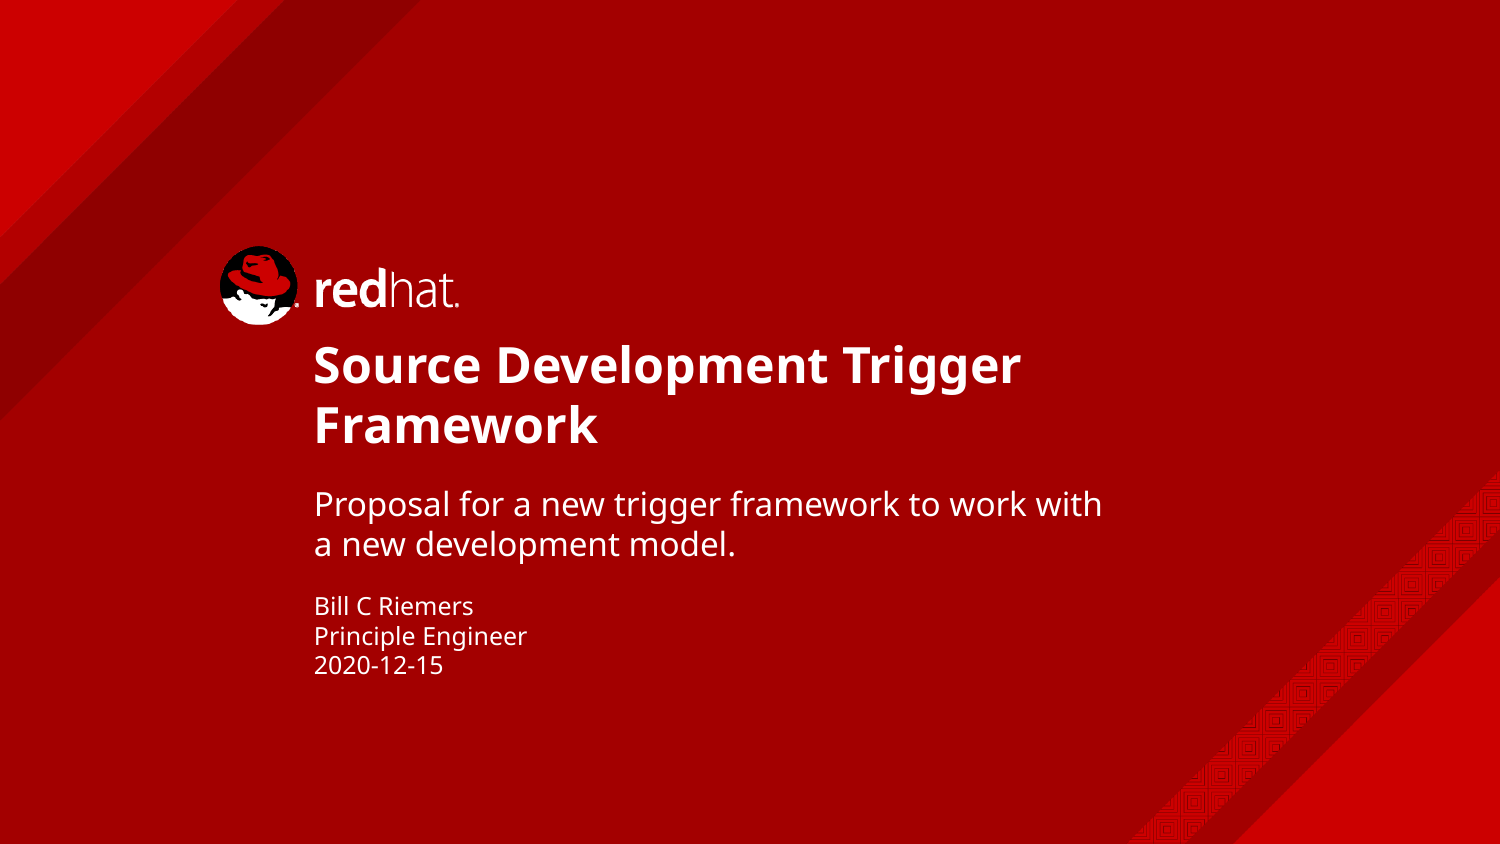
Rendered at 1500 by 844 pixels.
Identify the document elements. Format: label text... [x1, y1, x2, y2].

subtitle Proposal for a new trigger framework to work with a new development model. [298, 500, 1124, 547]
subtitle Bill C Riemers Principle Engineer 2020-12-15 [298, 575, 1049, 772]
picture [0, 0, 1500, 844]
title Source Development Trigger Framework [298, 356, 1274, 469]
